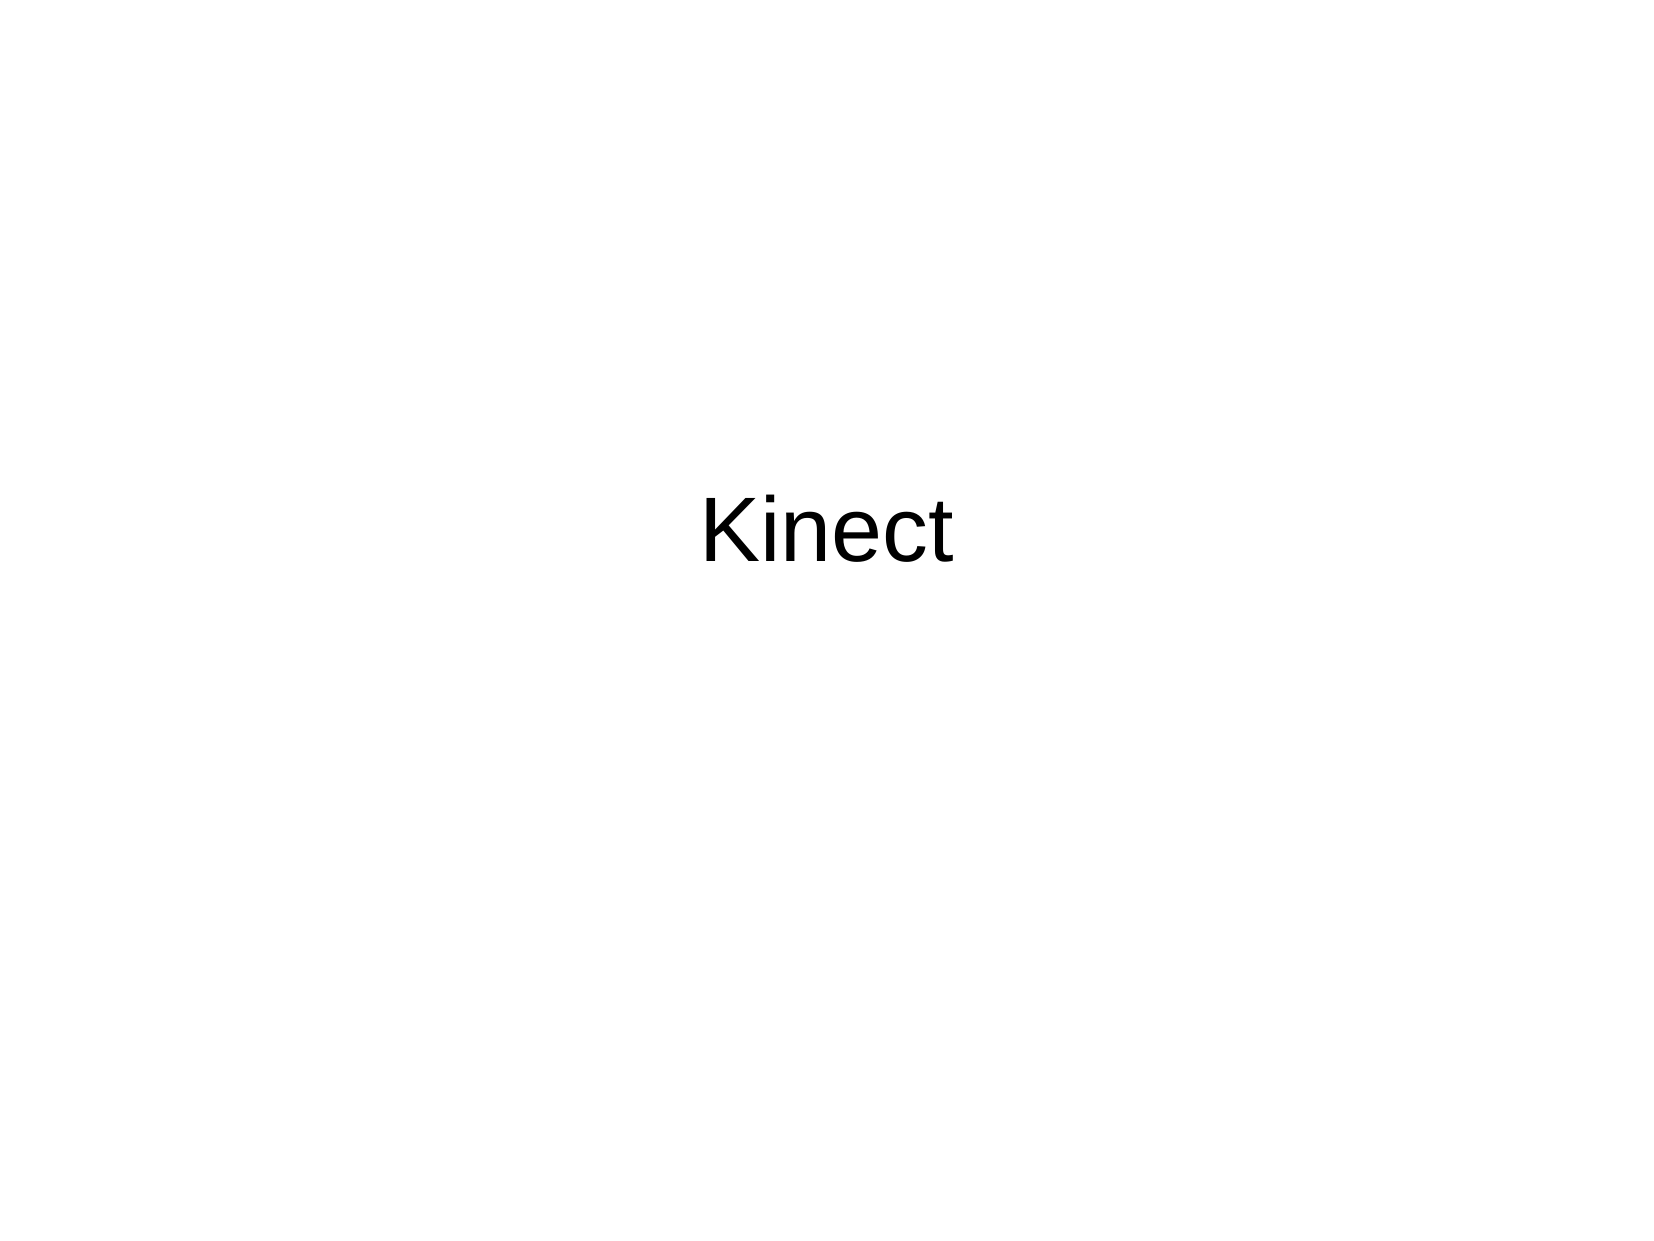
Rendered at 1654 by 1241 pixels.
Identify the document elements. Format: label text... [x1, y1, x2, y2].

subtitle Kinect [82, 49, 1571, 1010]
